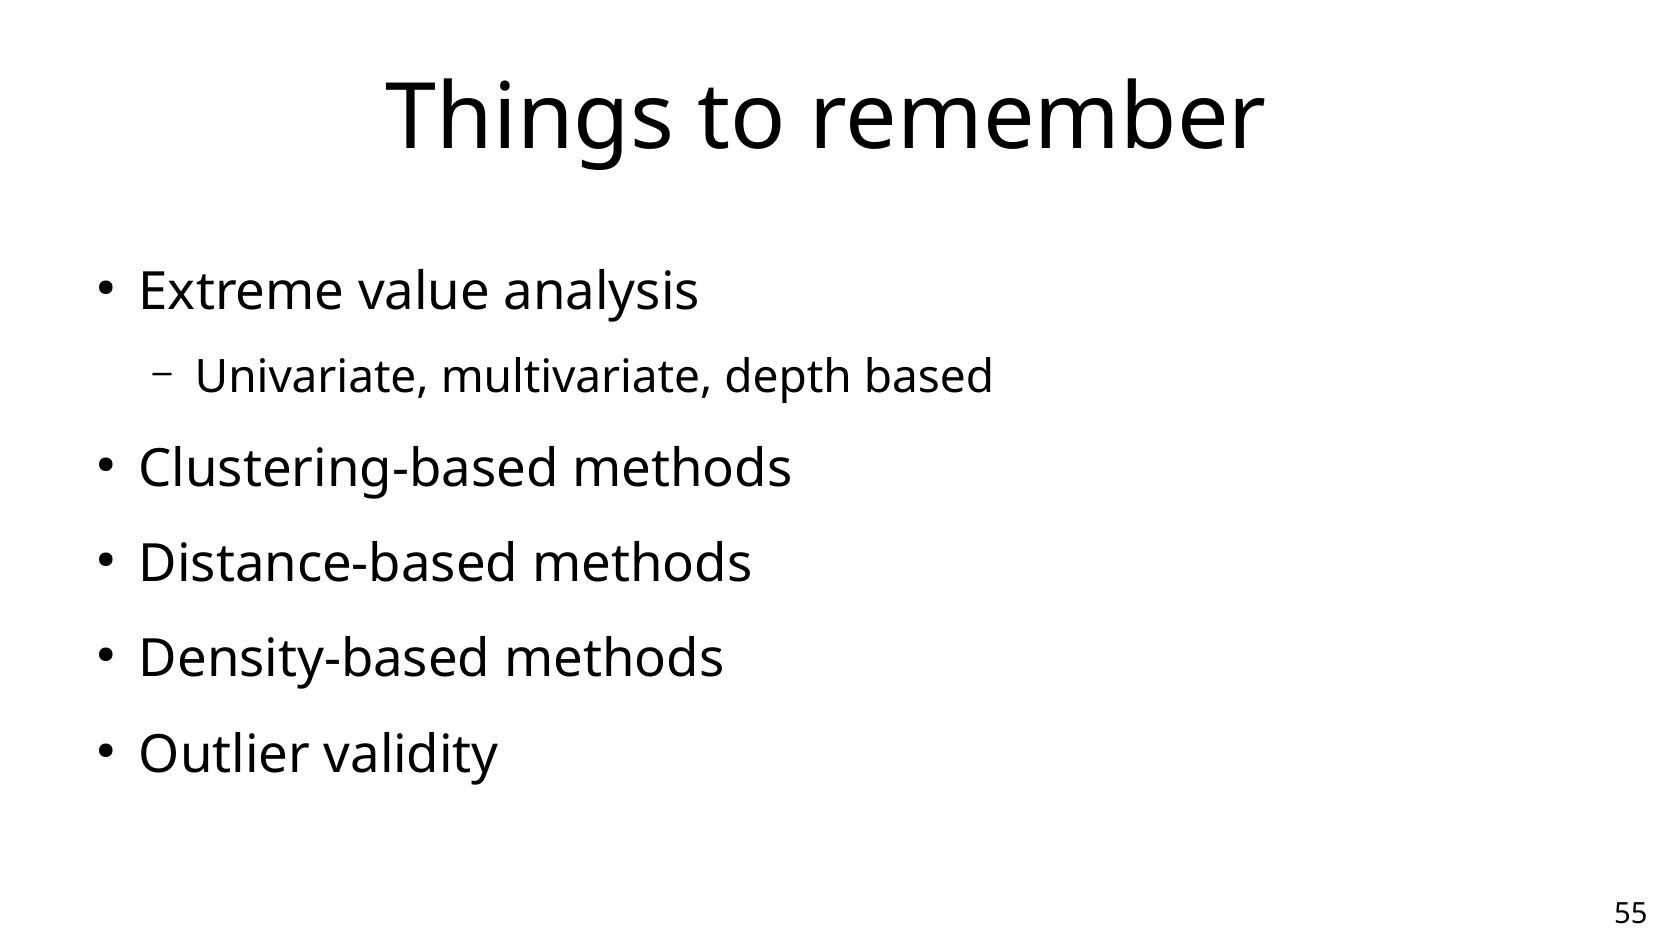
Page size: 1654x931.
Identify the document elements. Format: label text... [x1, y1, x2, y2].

list Extreme value analysis Univariate, multivariate, depth based Clustering-based methods Distance-based methods Density-based methods Outlier validity [82, 253, 1571, 793]
title Things to remember [82, 1, 1571, 226]
